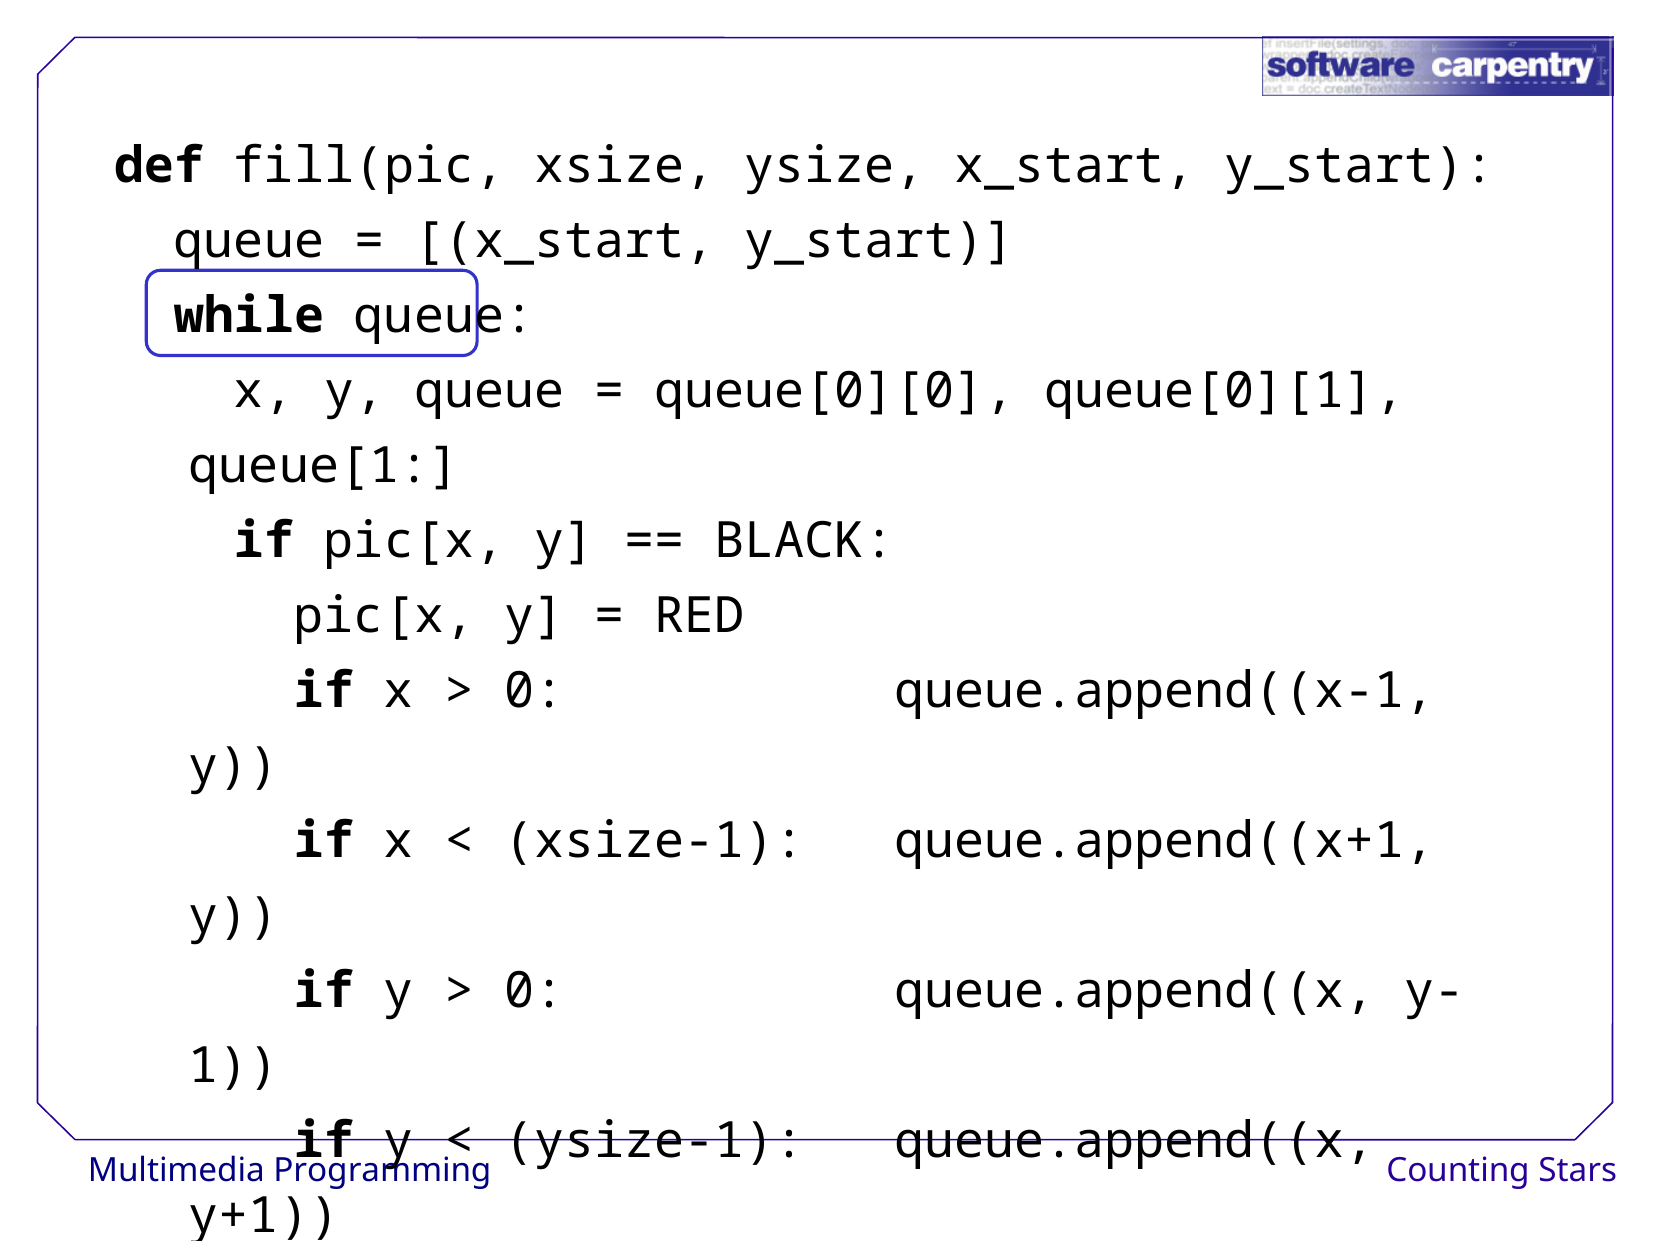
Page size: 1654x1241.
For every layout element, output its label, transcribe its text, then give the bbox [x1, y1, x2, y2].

text_box def fill(pic, xsize, ysize, x_start, y_start): queue = [(x_start, y_start)] while queue: x, y, queue = queue[0][0], queue[0][1], queue[1:] if pic[x, y] == BLACK: pic[x, y] = RED if x > 0: queue.append((x-1, y)) if x < (xsize-1): queue.append((x+1, y)) if y > 0: queue.append((x, y-1)) if y < (ysize-1): queue.append((x, y+1)) [99, 109, 1546, 1241]
picture [1262, 36, 1614, 96]
